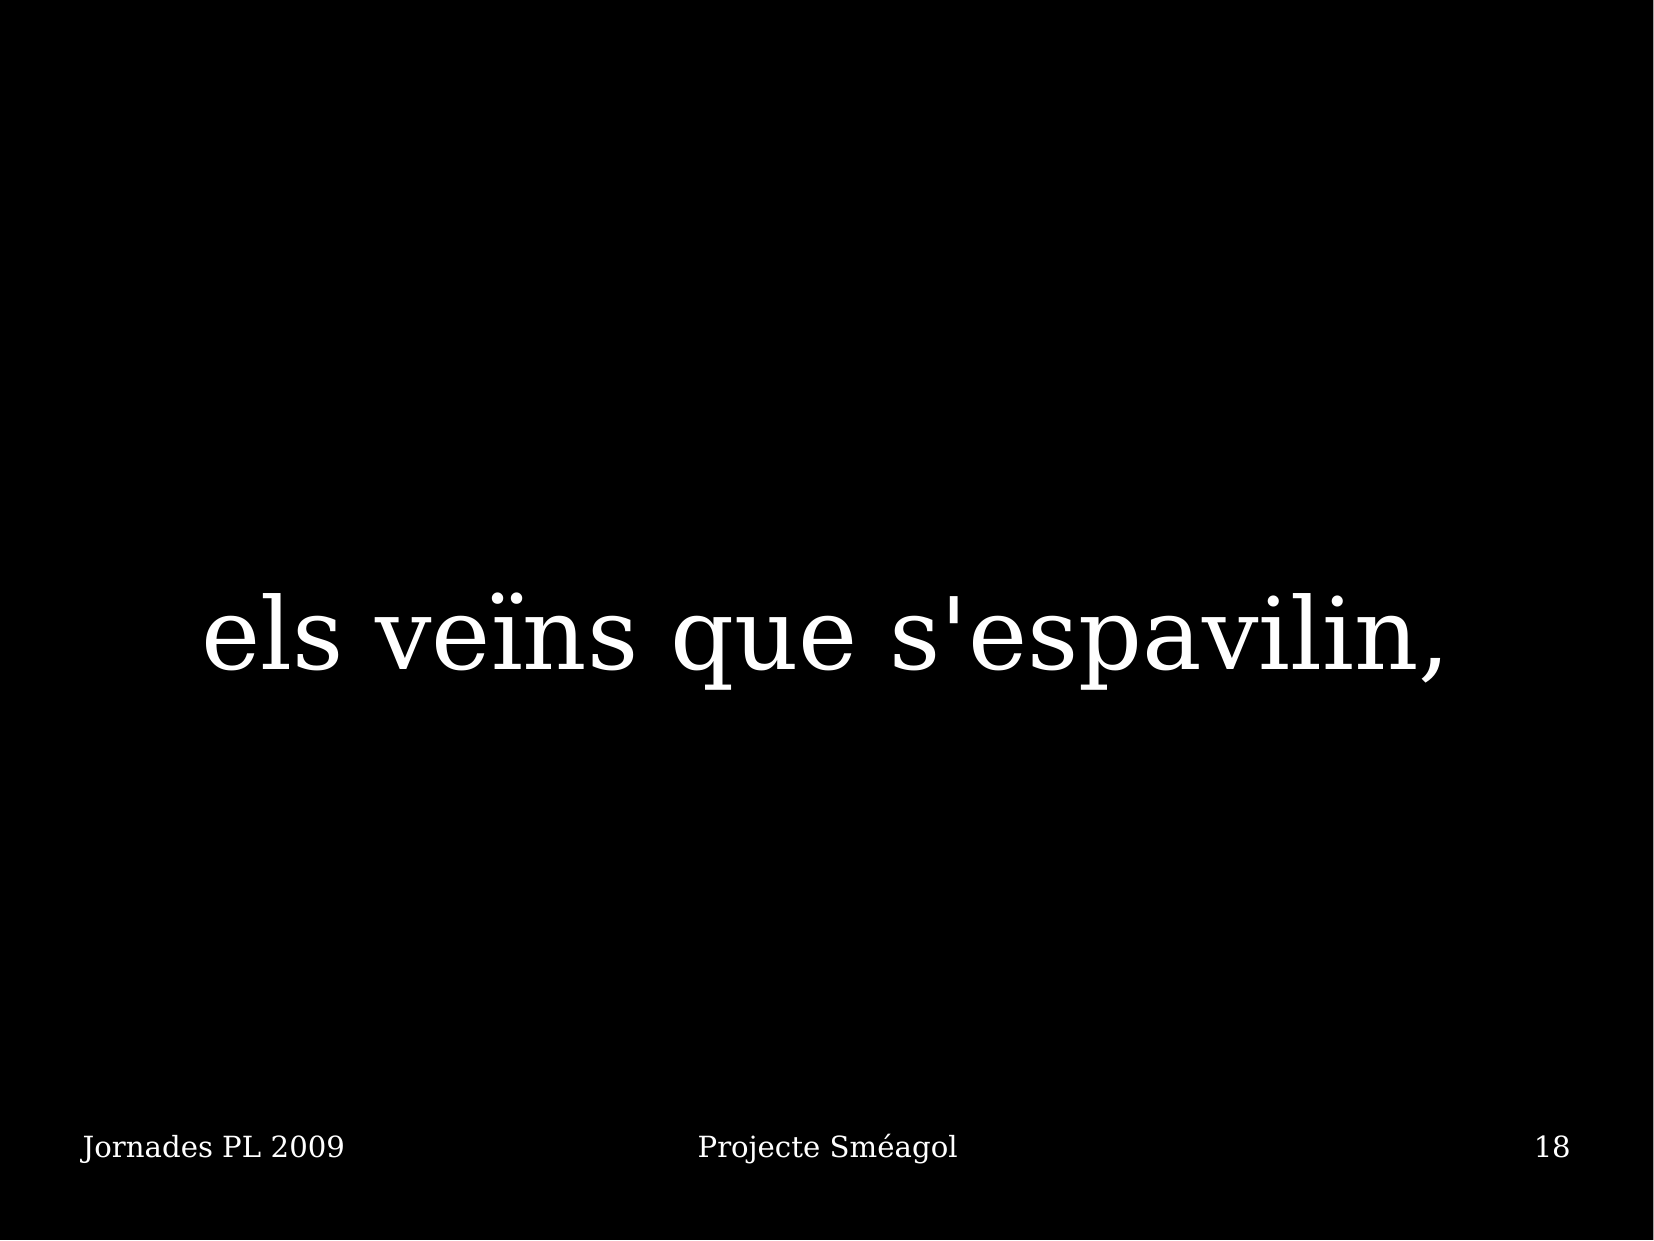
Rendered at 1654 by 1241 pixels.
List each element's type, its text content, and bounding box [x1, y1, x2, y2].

title els veïns que s'espavilin, [59, 529, 1595, 711]
